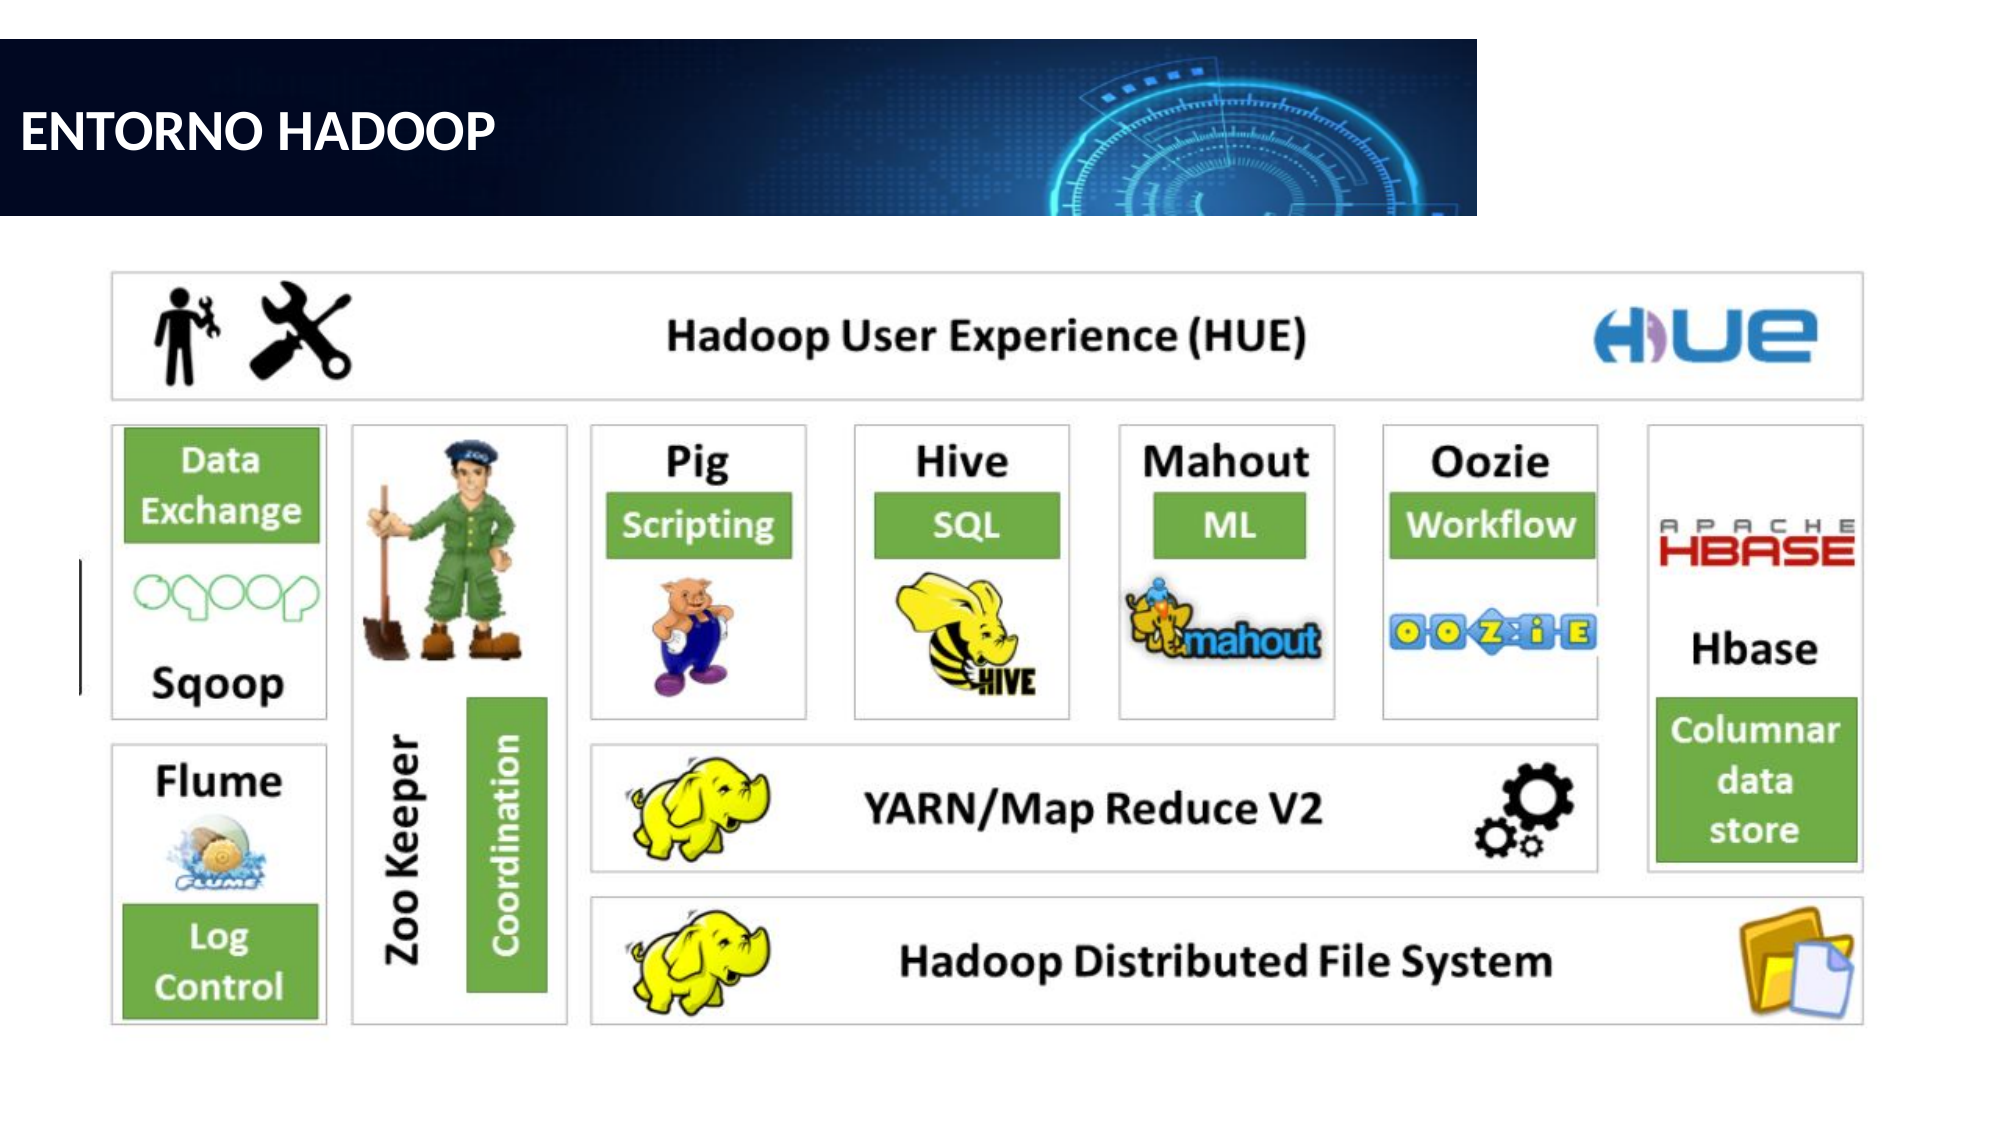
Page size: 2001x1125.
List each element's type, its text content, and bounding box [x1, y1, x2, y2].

picture [0, 39, 1477, 216]
text_box ENTORNO HADOOP [5, 84, 512, 170]
picture [79, 256, 1883, 1125]
